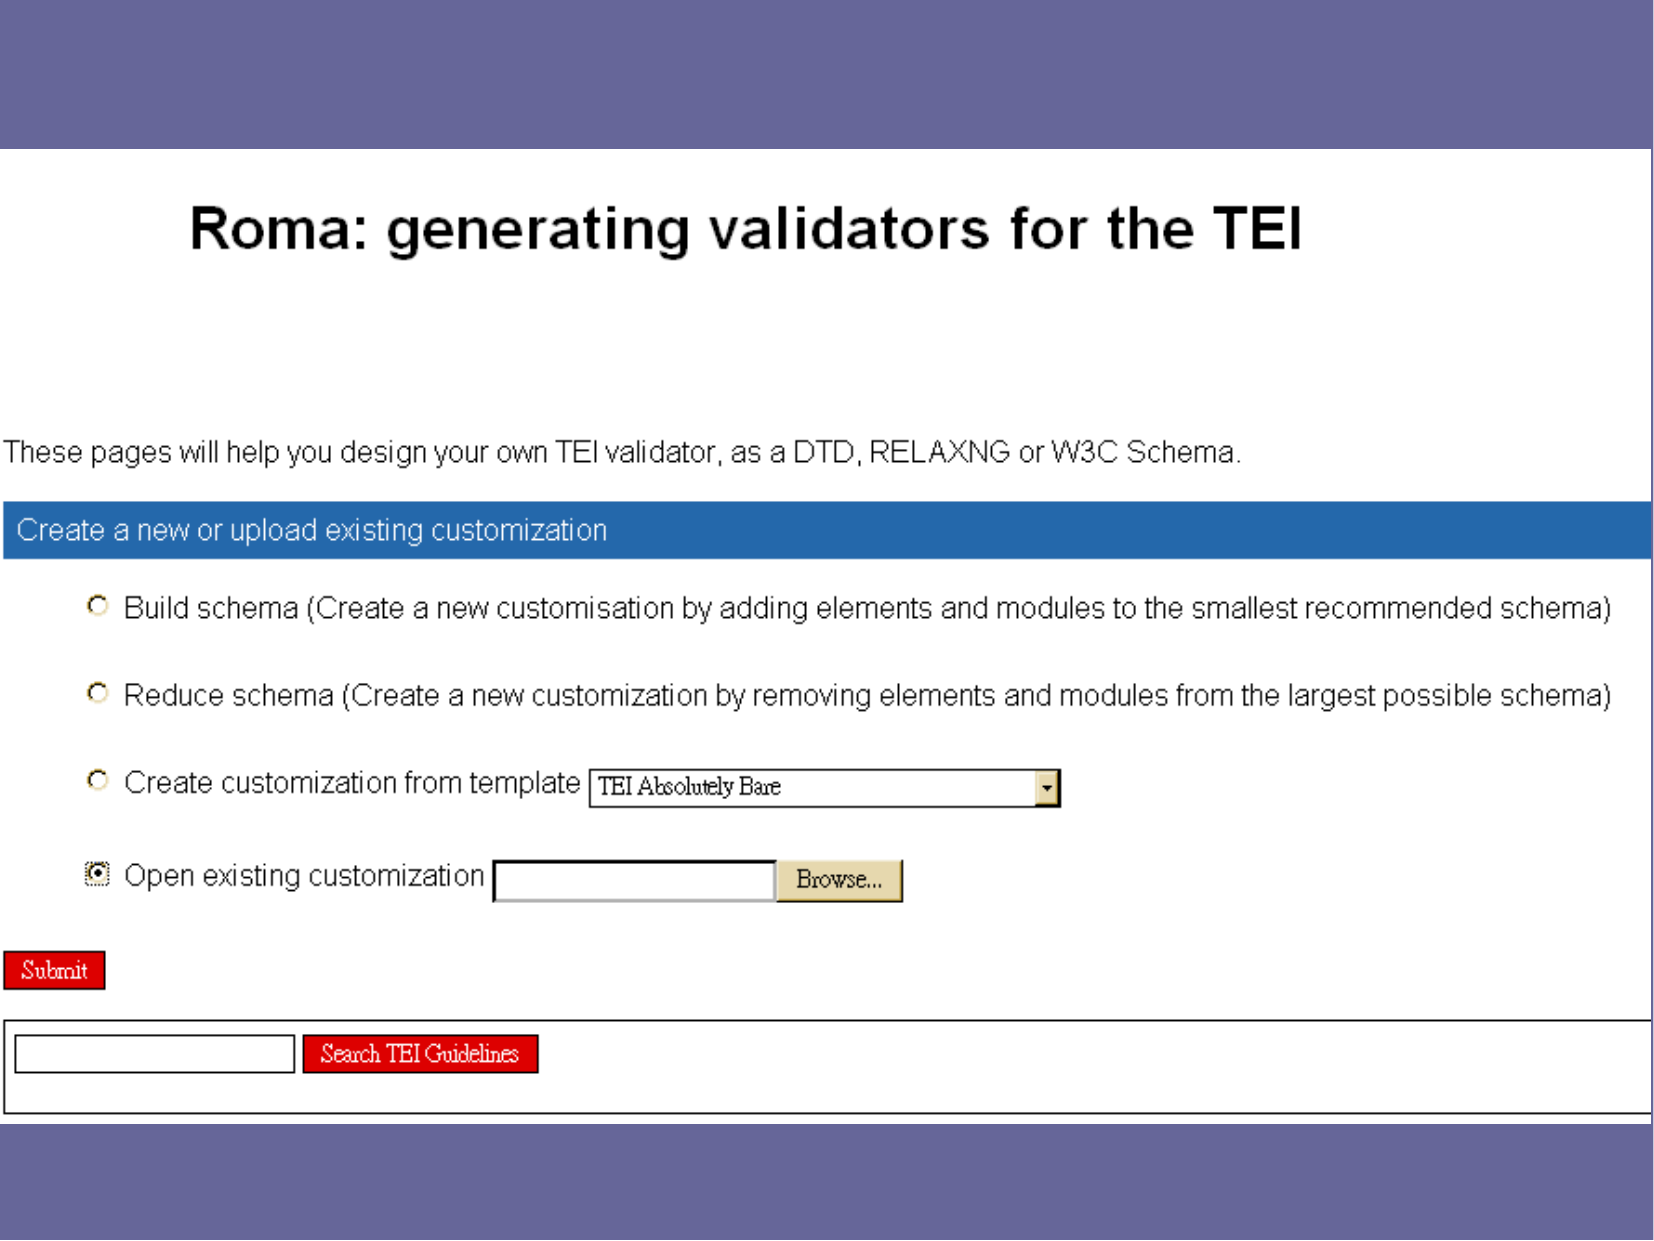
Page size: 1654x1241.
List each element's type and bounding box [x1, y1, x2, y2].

picture [0, 149, 1651, 1124]
